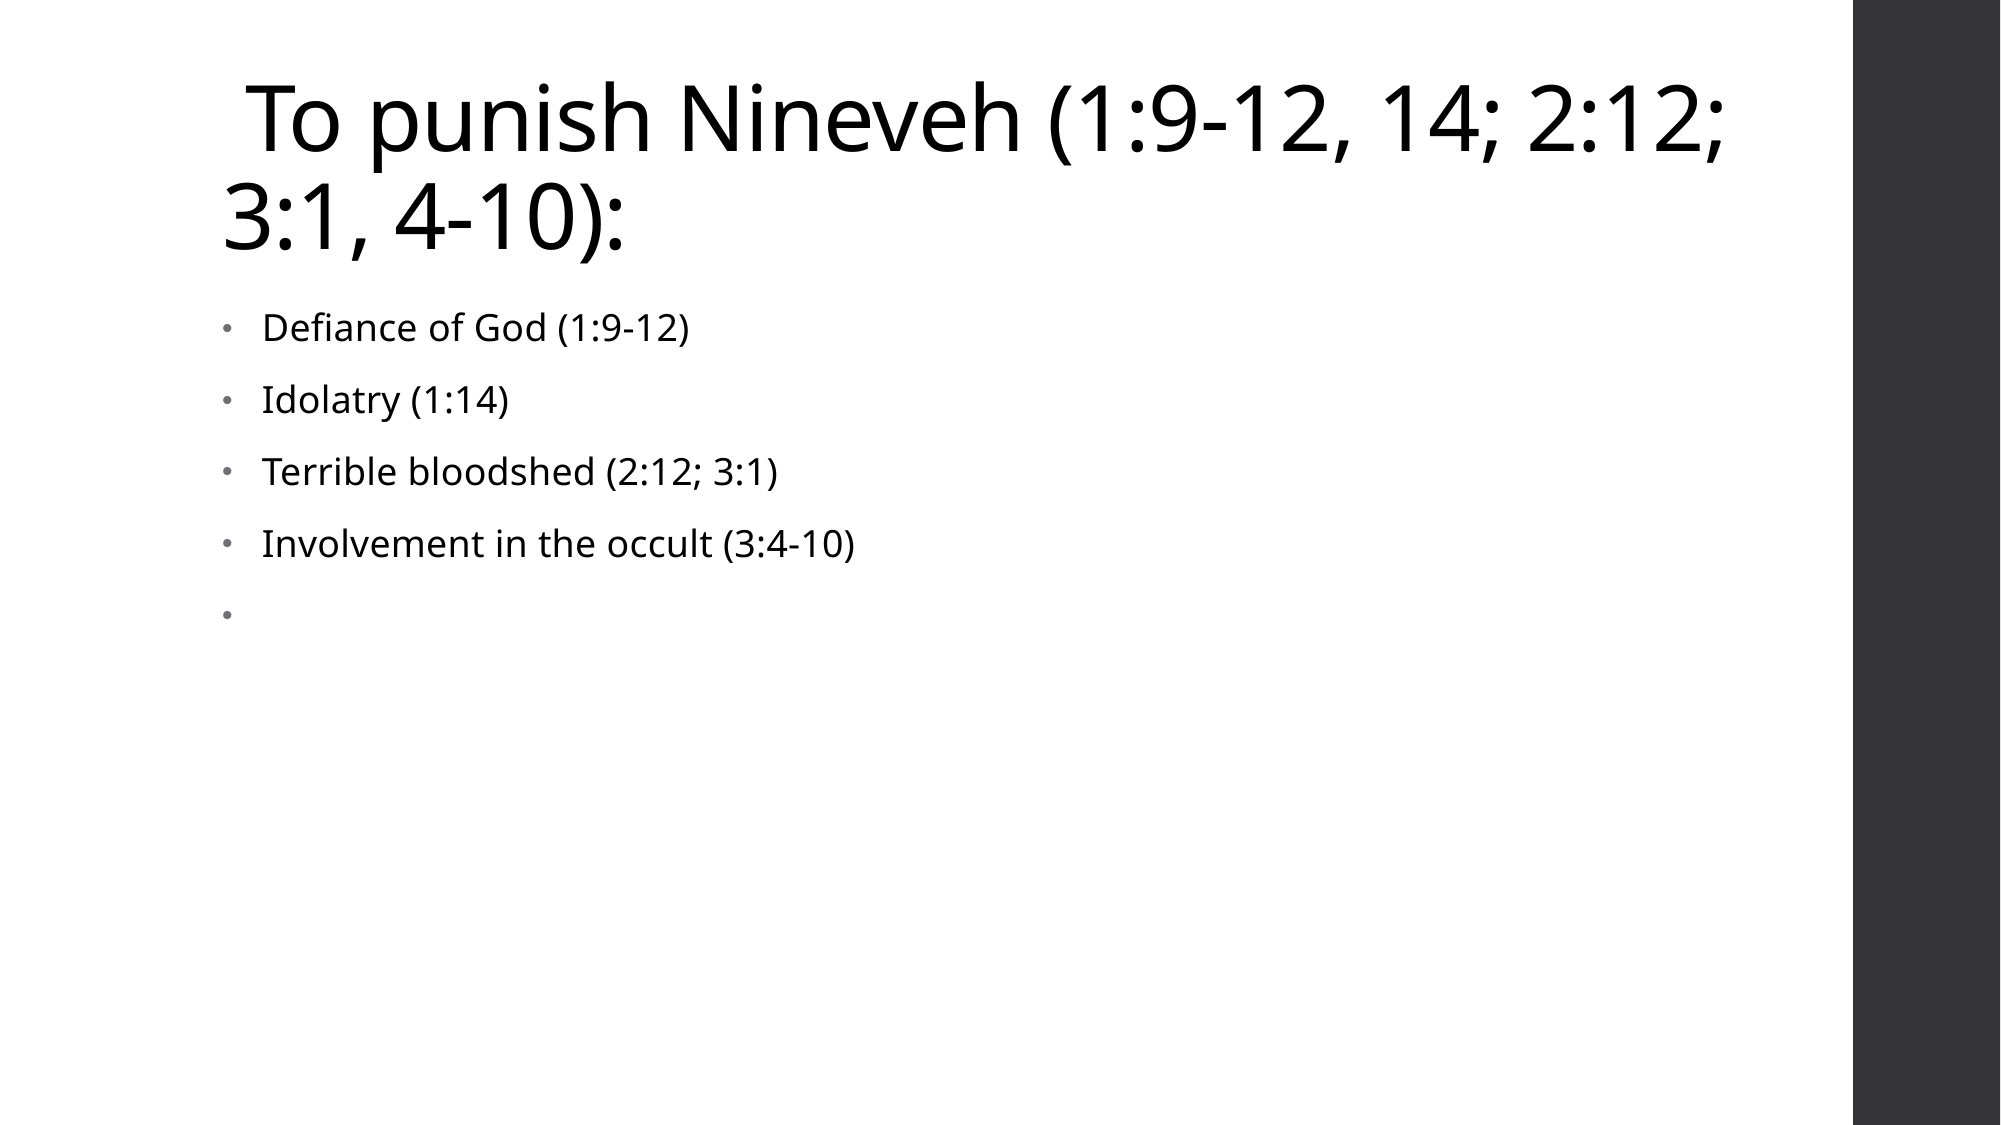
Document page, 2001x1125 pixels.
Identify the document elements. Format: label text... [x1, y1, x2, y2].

title To punish Nineveh (1:9-12, 14; 2:12; 3:1, 4-10): [206, 60, 1797, 278]
list Defiance of God (1:9-12) Idolatry (1:14) Terrible bloodshed (2:12; 3:1) Involvement in the occult (3:4-10) [206, 299, 1617, 1014]
